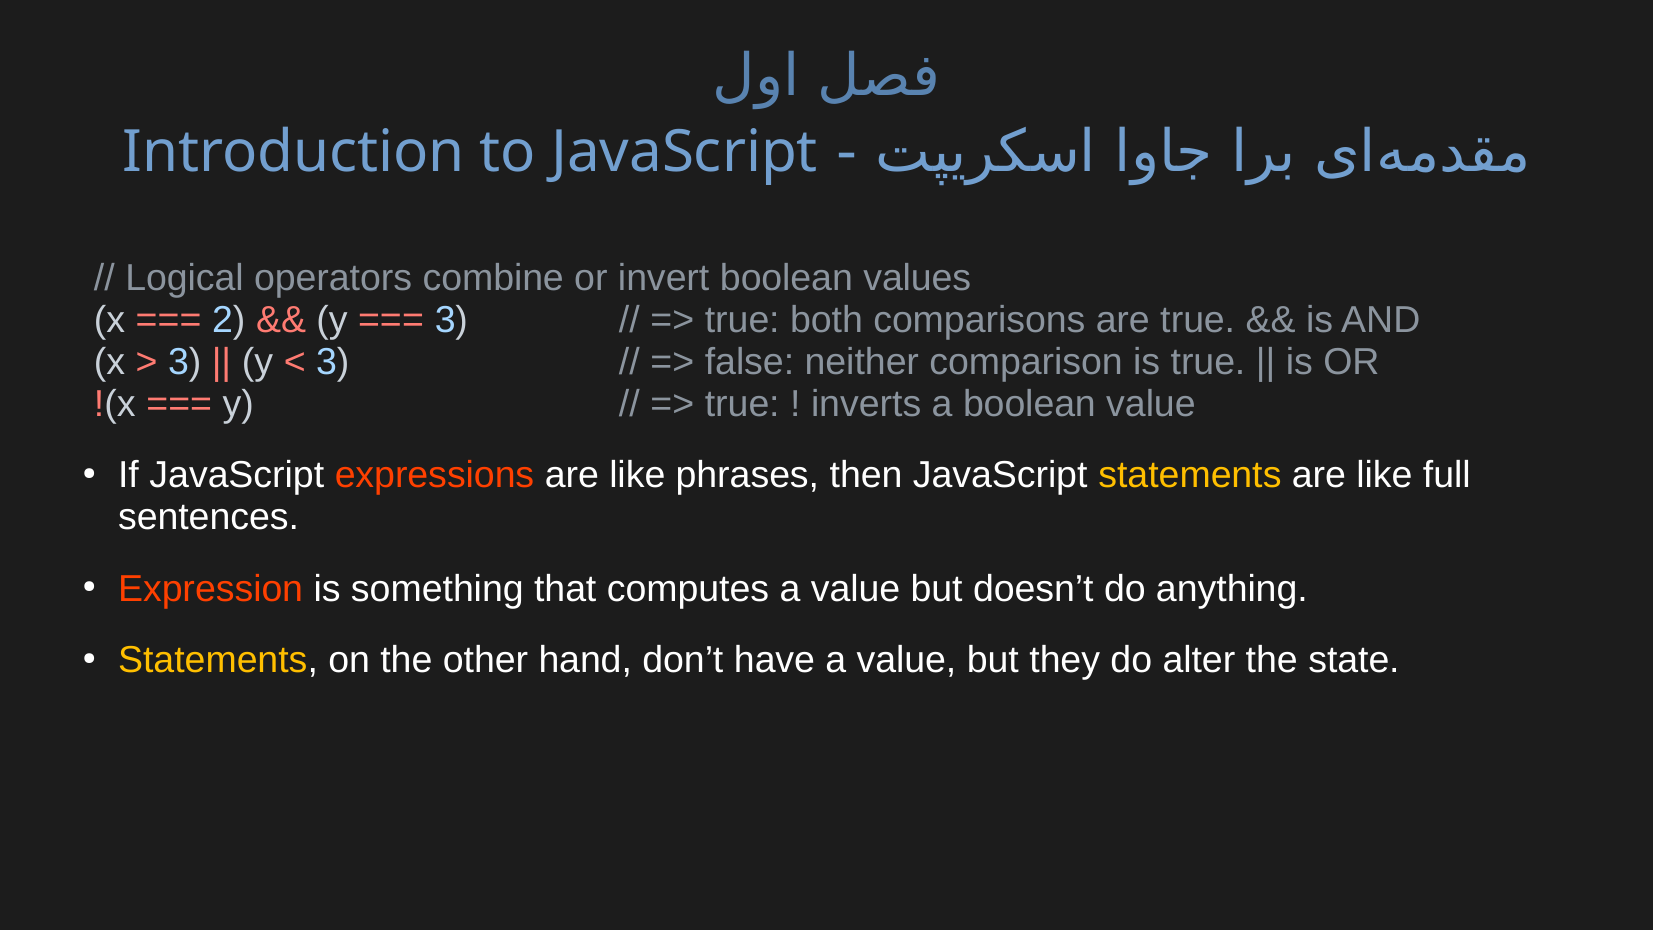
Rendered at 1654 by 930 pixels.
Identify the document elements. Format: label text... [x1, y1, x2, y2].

list If JavaScript expressions are like phrases, then JavaScript statements are like full sentences. Expression is something that computes a value but doesn’t do anything. Statements, on the other hand, don’t have a value, but they do alter the state. [82, 453, 1571, 687]
text_box // Logical operators combine or invert boolean values (x === 2) && (y === 3) // => true: both comparisons are true. && is AND (x > 3) || (y < 3) // => false: neither comparison is true. || is OR !(x === y) // => true: ! inverts a boolean value [79, 249, 1474, 450]
title فصل اول مقدمه‌ای برا جاوا اسکریپت - Introduction to JavaScript [82, 37, 1571, 193]
